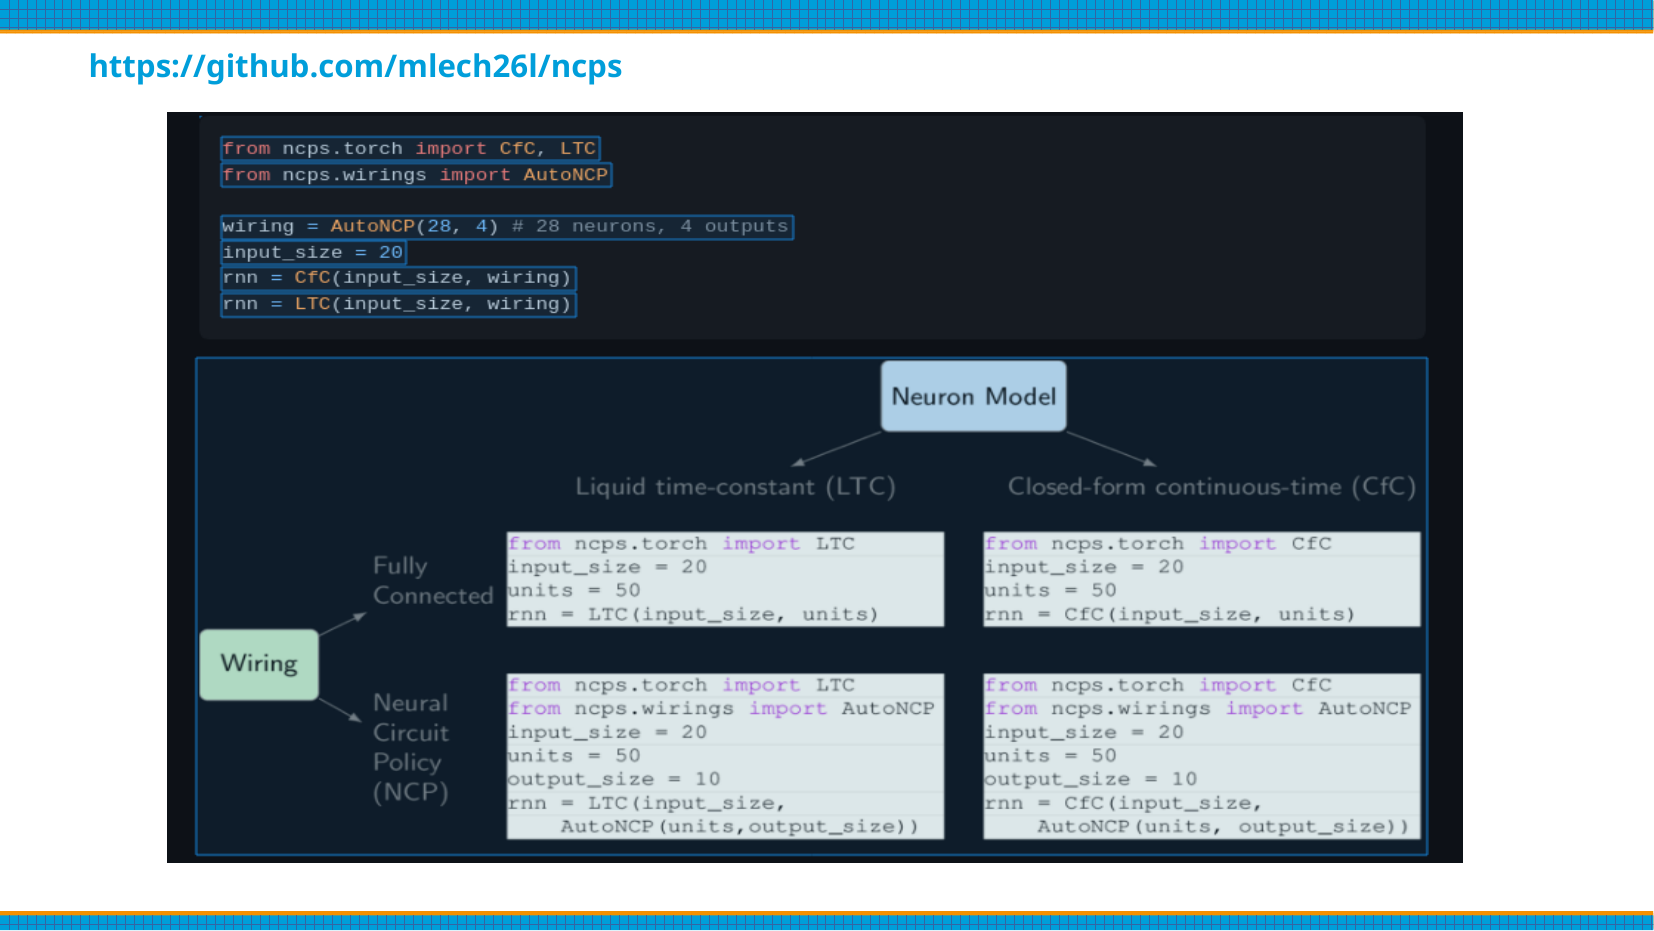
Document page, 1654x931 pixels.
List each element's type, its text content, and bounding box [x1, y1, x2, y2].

subtitle https://github.com/mlech26l/ncps [88, 44, 1565, 798]
picture [167, 112, 1463, 863]
